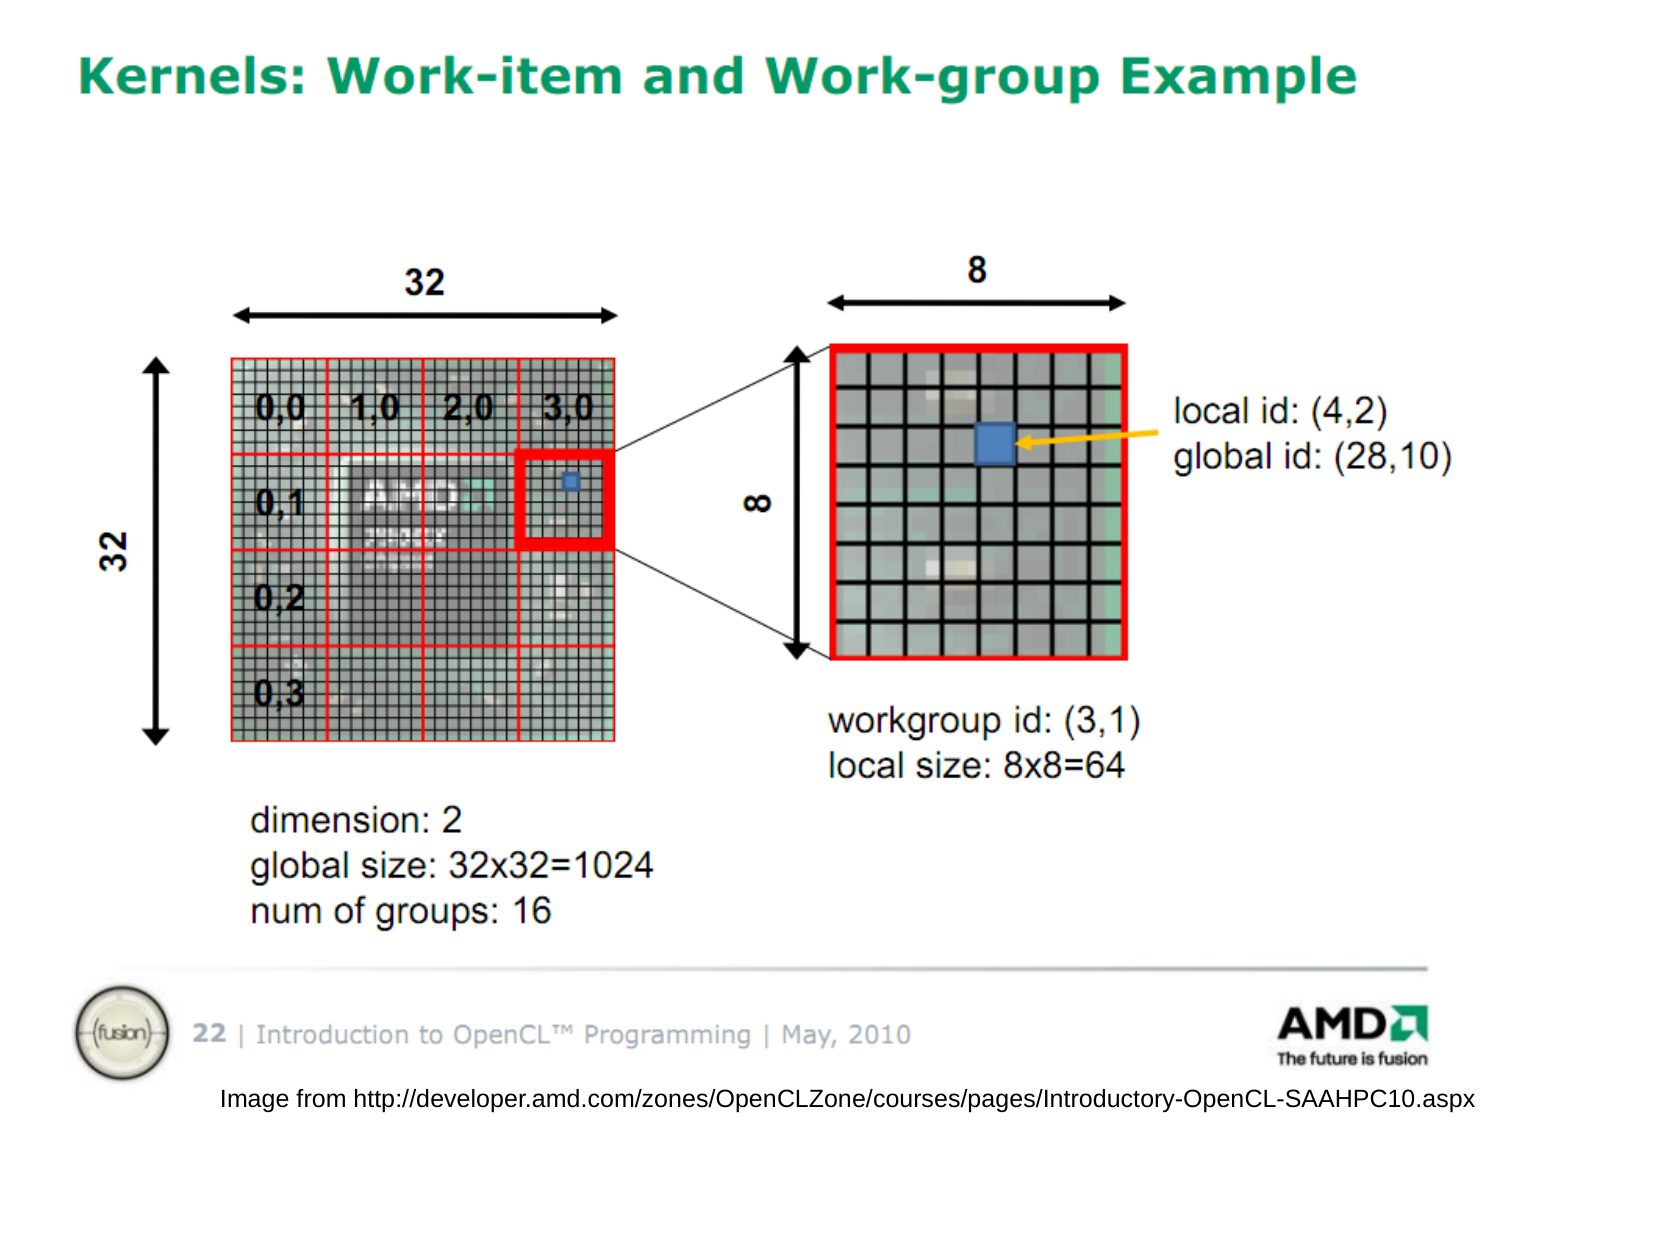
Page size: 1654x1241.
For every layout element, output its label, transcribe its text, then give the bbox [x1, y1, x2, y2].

picture [45, 36, 1455, 1074]
text_box Image from http://developer.amd.com/zones/OpenCLZone/courses/pages/Introductory-OpenCL-SAAHPC10.aspx [0, 1074, 1501, 1121]
